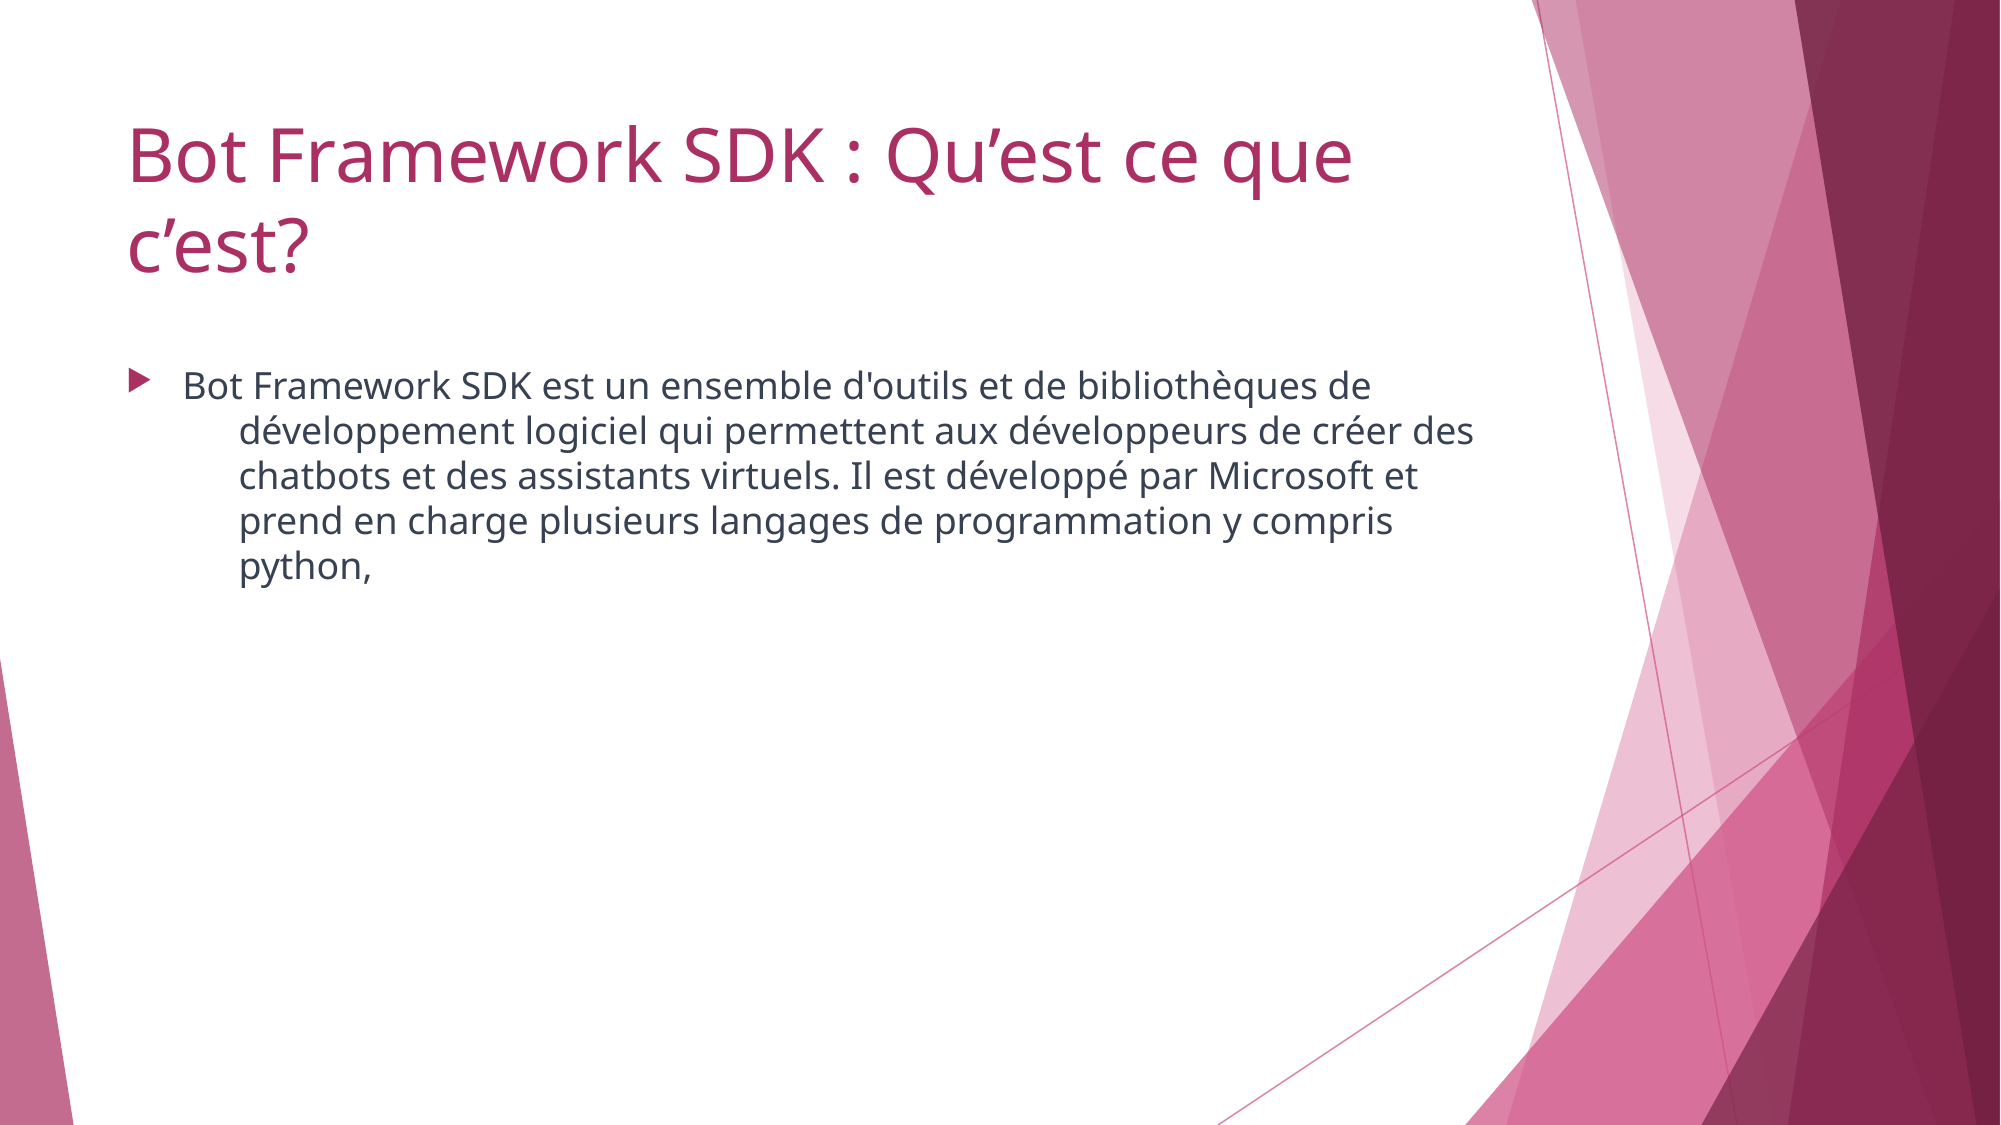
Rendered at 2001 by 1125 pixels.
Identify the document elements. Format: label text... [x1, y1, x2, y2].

title Bot Framework SDK : Qu’est ce que c’est? [111, 99, 1522, 317]
list Bot Framework SDK est un ensemble d'outils et de bibliothèques de développement logiciel qui permettent aux développeurs de créer des chatbots et des assistants virtuels. Il est développé par Microsoft et prend en charge plusieurs langages de programmation y compris python, [111, 354, 1522, 992]
